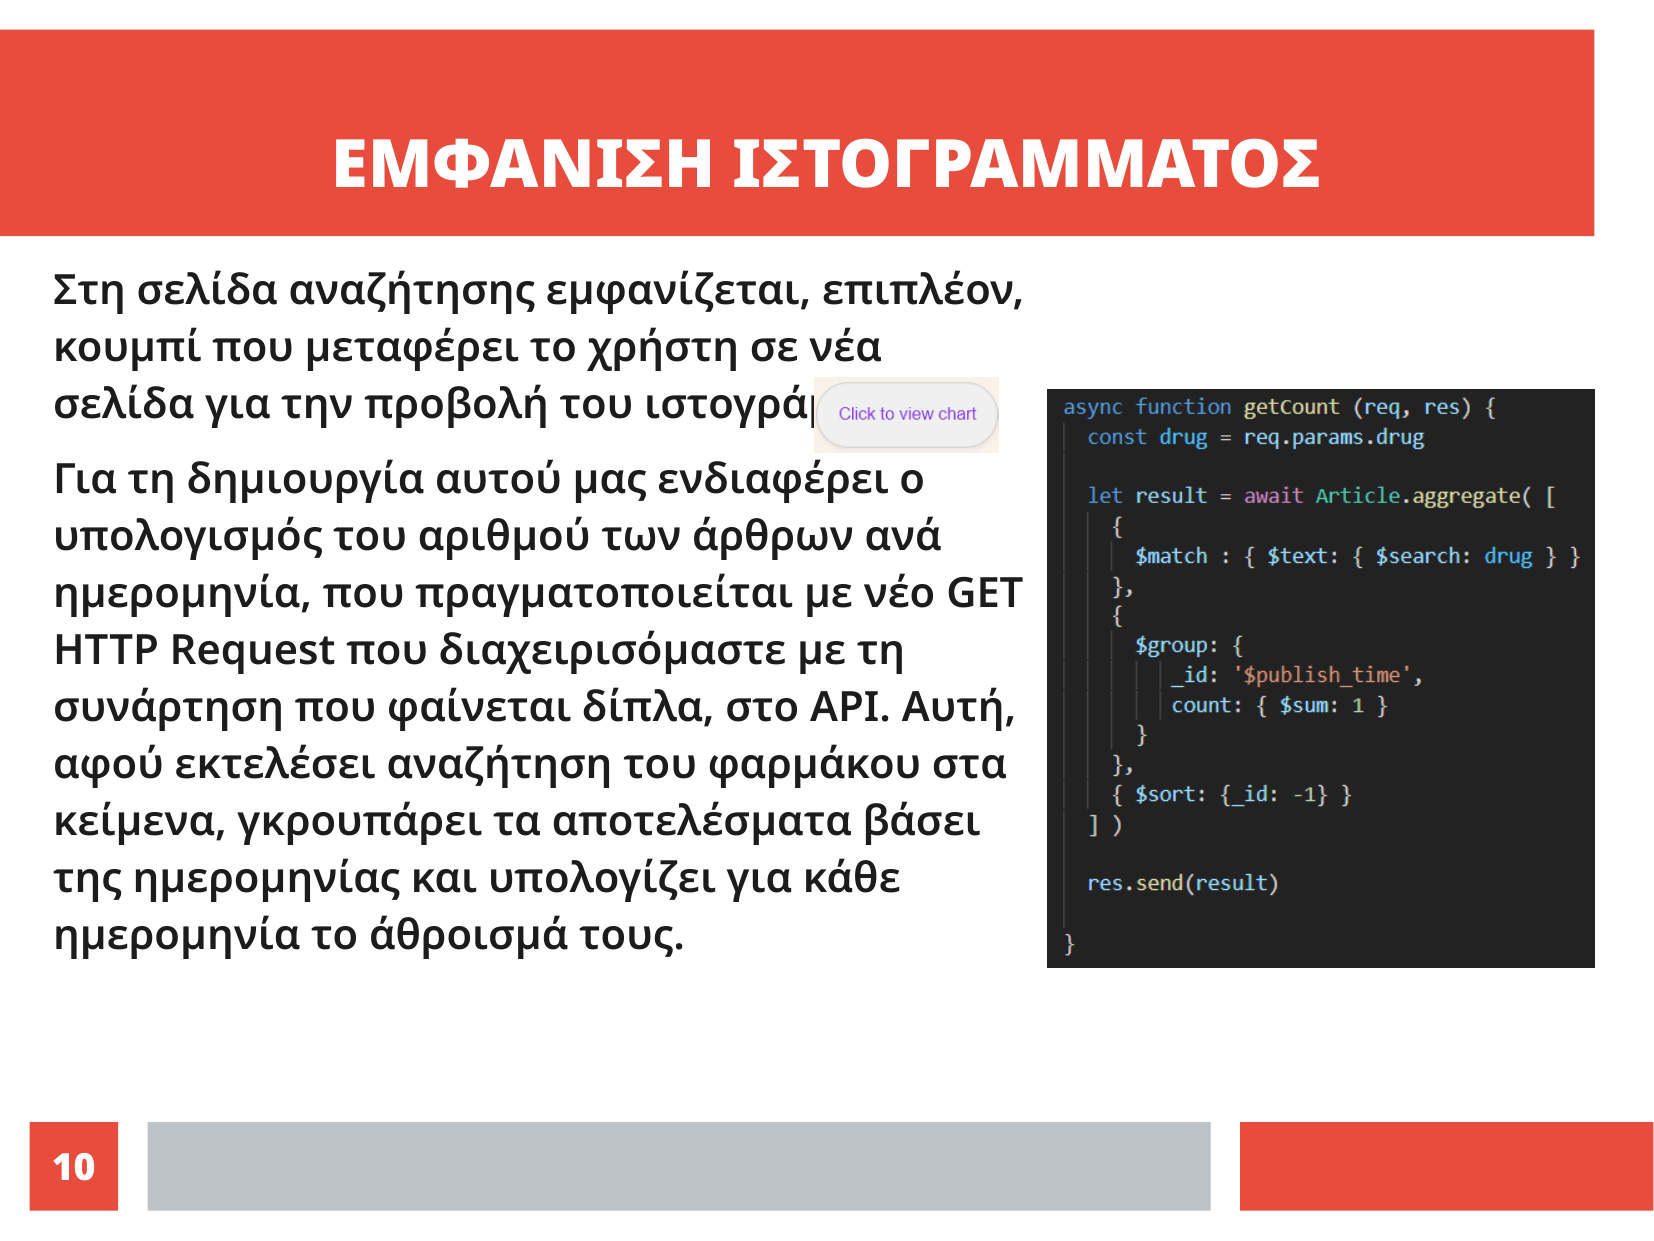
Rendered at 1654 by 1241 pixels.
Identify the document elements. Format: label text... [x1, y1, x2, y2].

title ΕΜΦΑΝΙΣΗ ΙΣΤΟΓΡΑΜΜΑΤΟΣ [59, 59, 1595, 207]
picture [1047, 389, 1595, 968]
picture [814, 377, 999, 453]
list Στη σελίδα αναζήτησης εμφανίζεται, επιπλέον, κουμπί που μεταφέρει το χρήστη σε νέα σελίδα για την προβολή του ιστογράμματος Για τη δημιουργία αυτού μας ενδιαφέρει ο υπολογισμός του αριθμού των άρθρων ανά ημερομηνία, που πραγματοποιείται με νέο GET HTTP Request που διαχειρισόμαστε με τη συνάρτηση που φαίνεται δίπλα, στο API. Αυτή, αφού εκτελέσει αναζήτηση του φαρμάκου στα κείμενα, γκρουπάρει τα αποτελέσματα βάσει της ημερομηνίας και υπολογίζει για κάθε ημερομηνία το άθροισμά τους. [53, 259, 1028, 1087]
